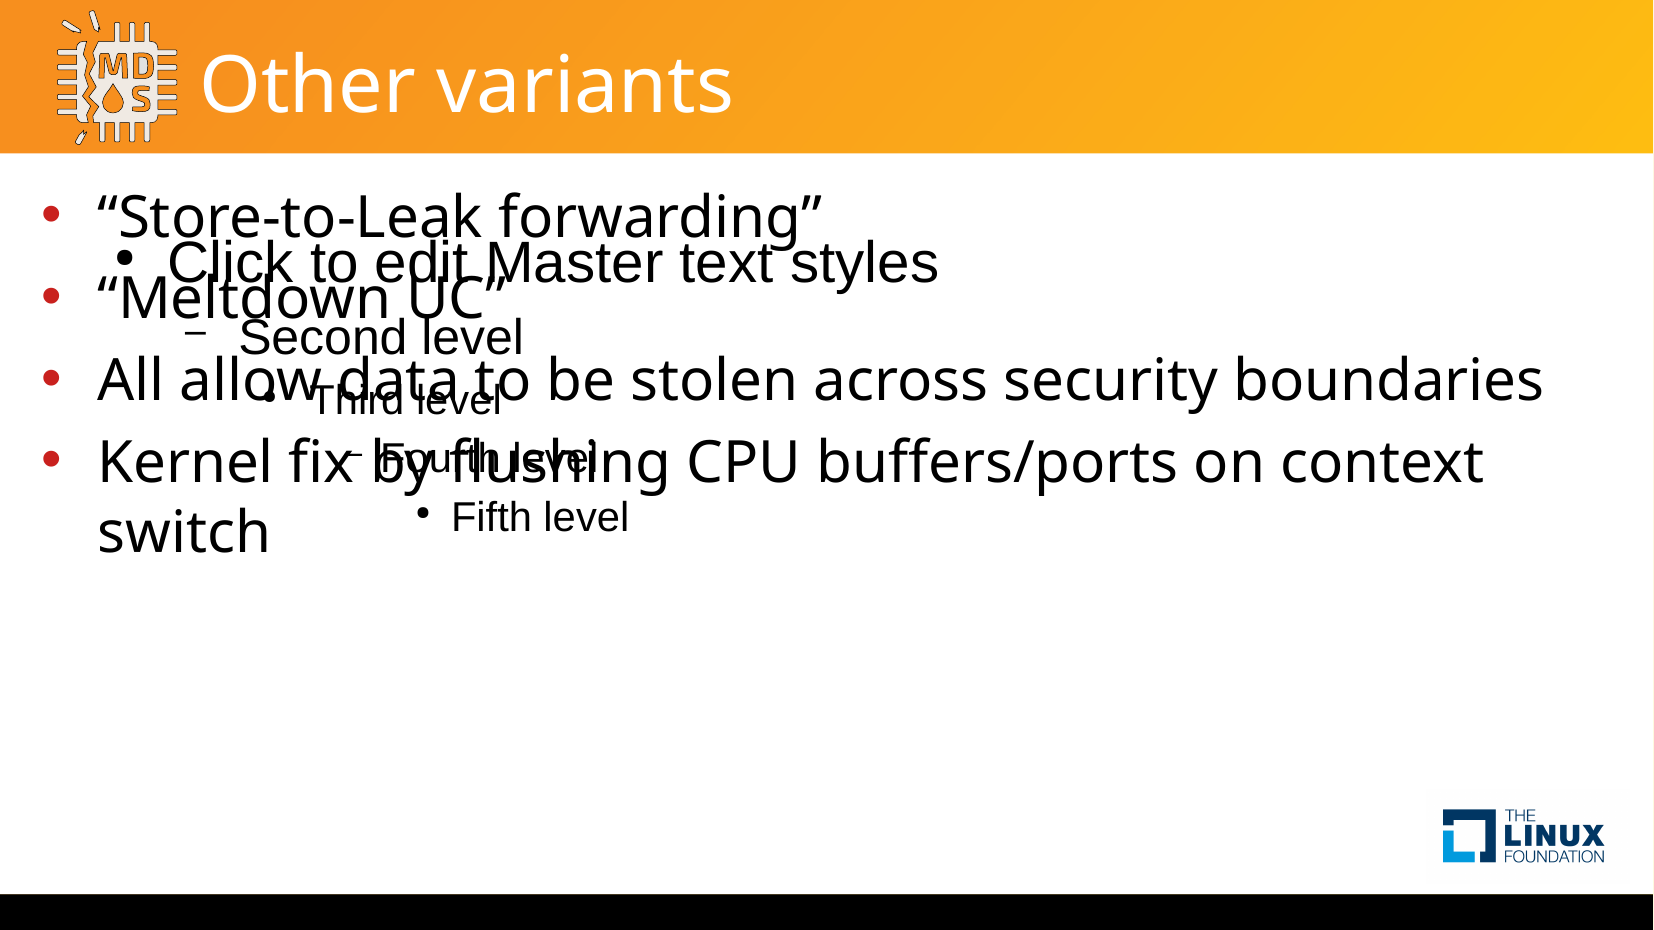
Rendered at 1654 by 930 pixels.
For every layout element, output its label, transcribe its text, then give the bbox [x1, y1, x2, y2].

picture [0, 0, 1654, 930]
picture [1420, 786, 1630, 887]
title Other variants [203, 8, 1551, 154]
list “Store-to-Leak forwarding” “Meltdown UC” All allow data to be stolen across security boundaries Kernel fix by flushing CPU buffers/ports on context switch [25, 171, 1651, 786]
